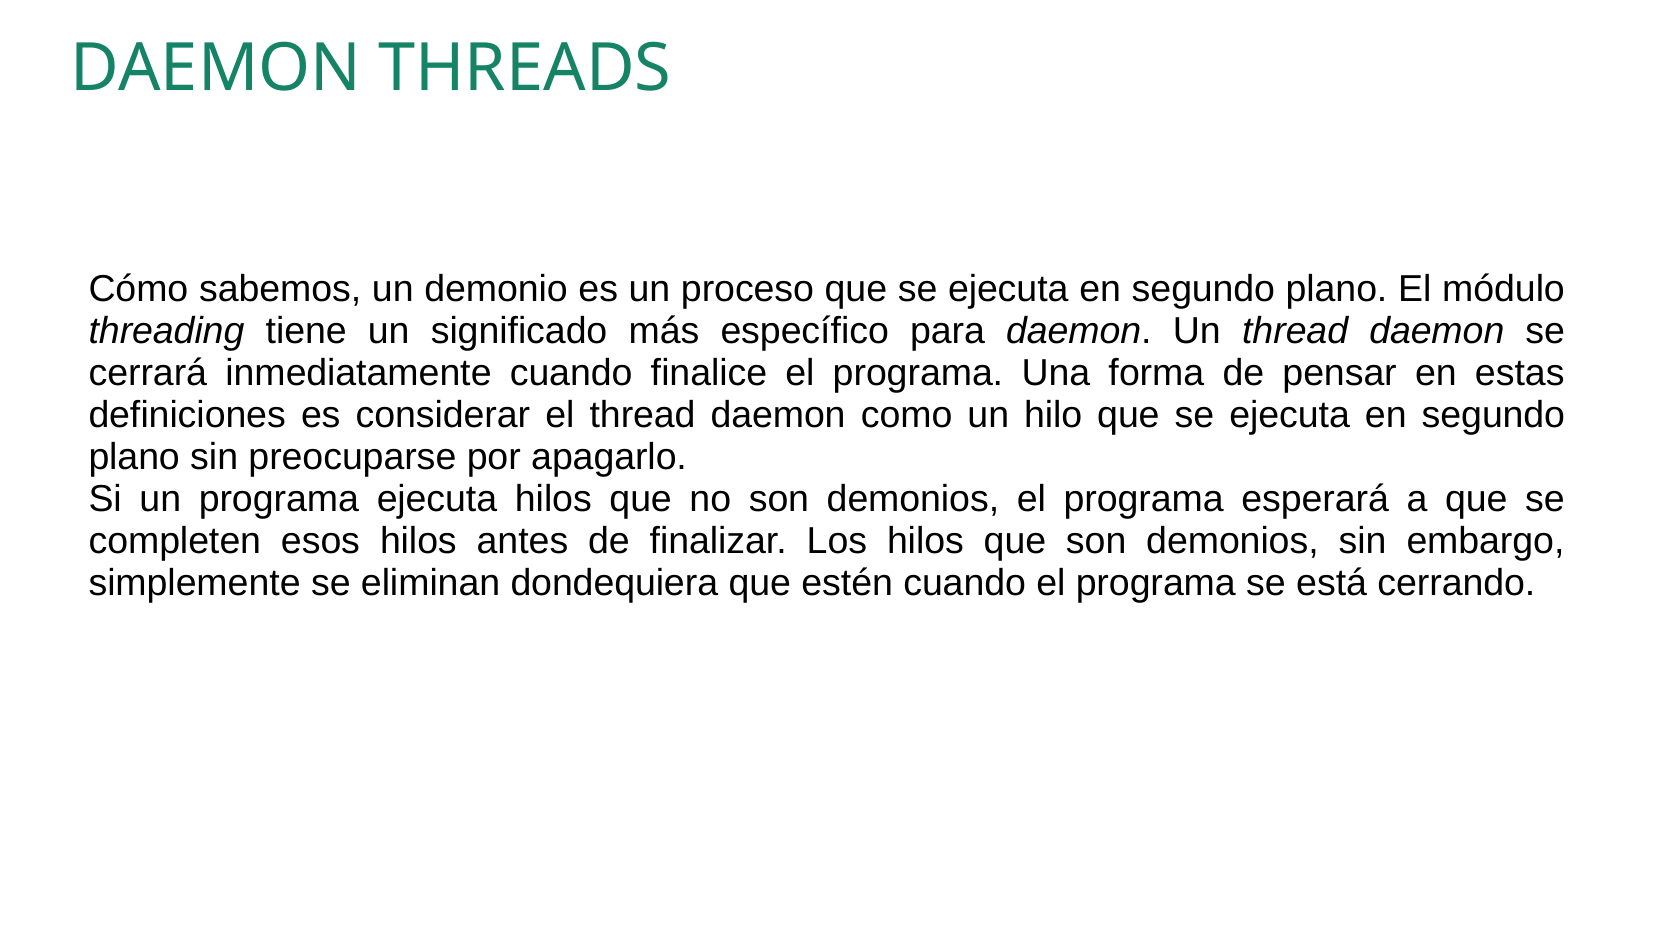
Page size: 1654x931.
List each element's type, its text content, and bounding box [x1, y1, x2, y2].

title DAEMON THREADS [70, 0, 1447, 159]
text_box Cómo sabemos, un demonio es un proceso que se ejecuta en segundo plano. El módulo threading tiene un significado más específico para daemon. Un thread daemon se cerrará inmediatamente cuando finalice el programa. Una forma de pensar en estas definiciones es considerar el thread daemon como un hilo que se ejecuta en segundo plano sin preocuparse por apagarlo. Si un programa ejecuta hilos que no son demonios, el programa esperará a que se completen esos hilos antes de finalizar. Los hilos que son demonios, sin embargo, simplemente se eliminan dondequiera que estén cuando el programa se está cerrando. [73, 259, 1580, 779]
